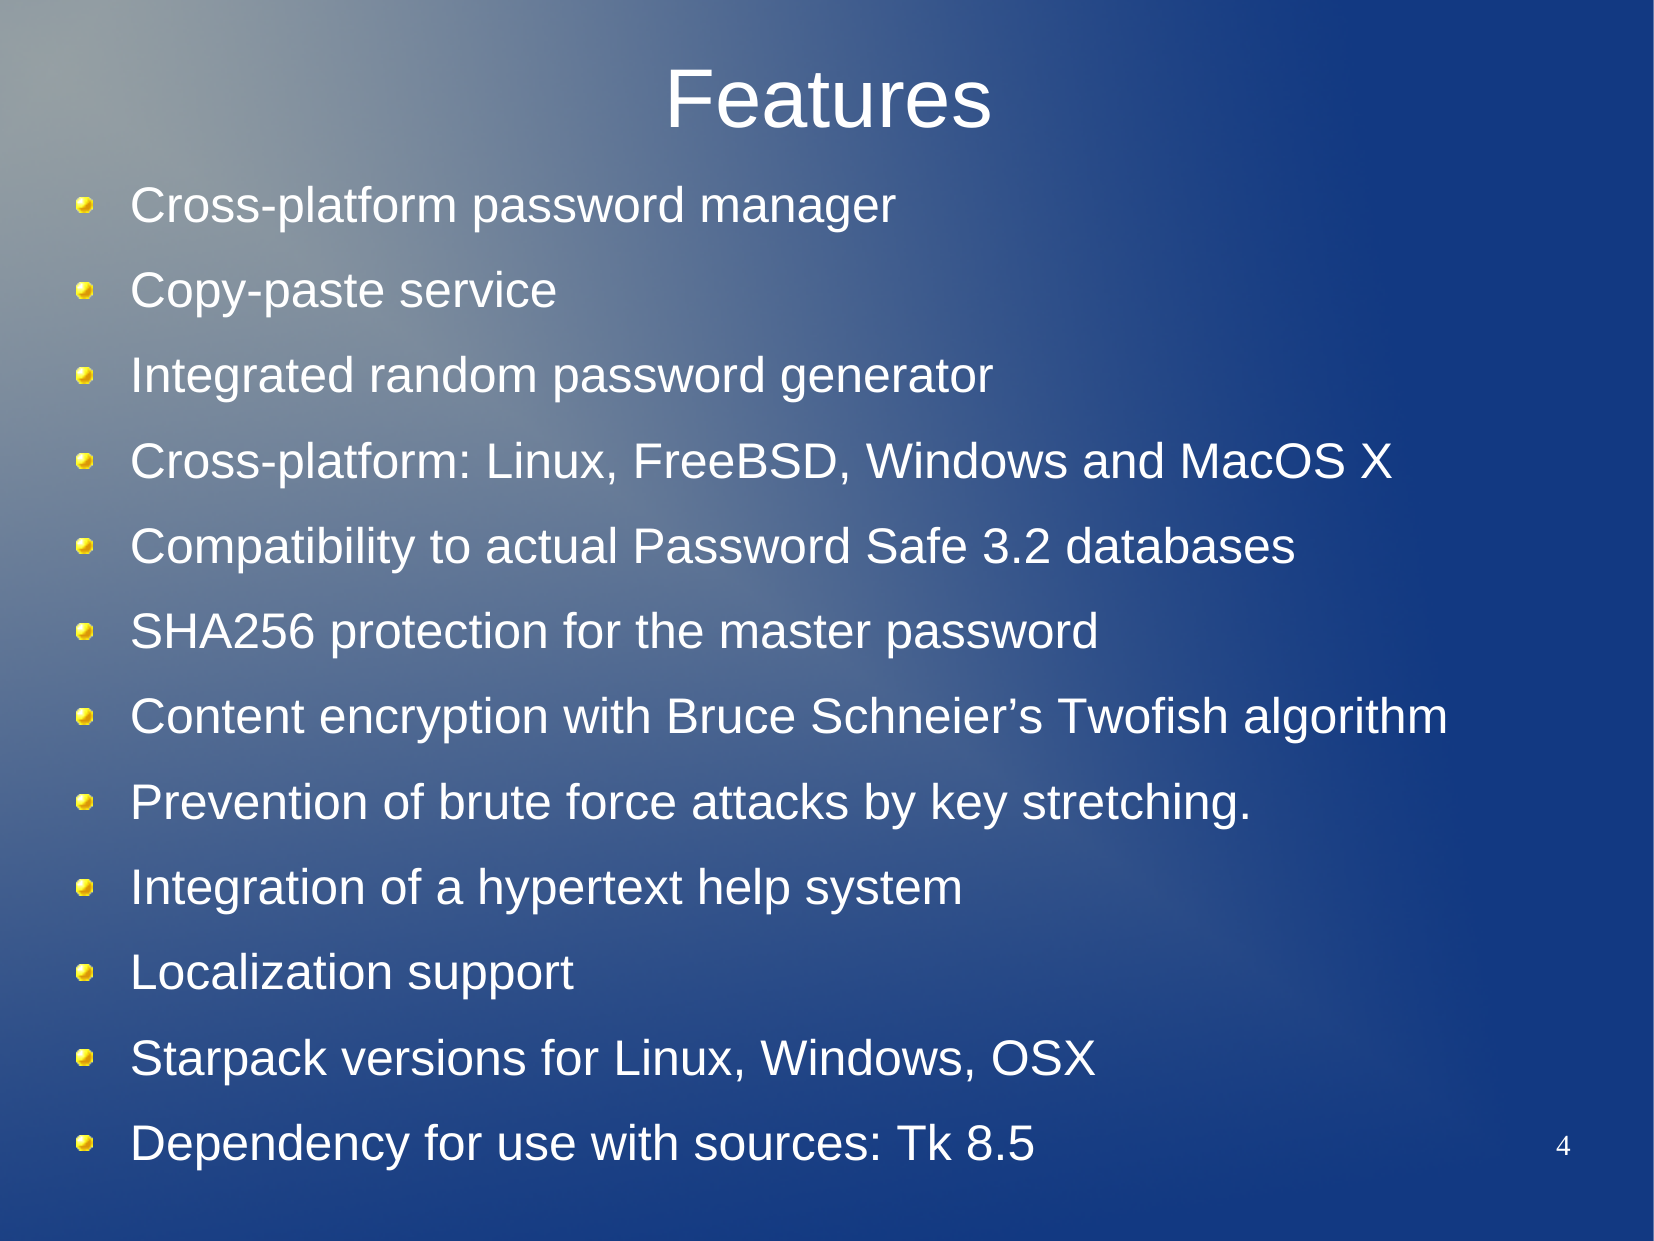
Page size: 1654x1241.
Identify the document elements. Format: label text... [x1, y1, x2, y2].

title Features [84, 9, 1573, 188]
picture [0, 0, 1654, 1241]
list Cross-platform password manager Copy-paste service Integrated random password generator Cross-platform: Linux, FreeBSD, Windows and MacOS X Compatibility to actual Password Safe 3.2 databases SHA256 protection for the master password Content encryption with Bruce Schneier’s Twofish algorithm Prevention of brute force attacks by key stretching. Integration of a hypertext help system Localization support Starpack versions for Linux, Windows, OSX Dependency for use with sources: Tk 8.5 [59, 177, 1450, 1172]
